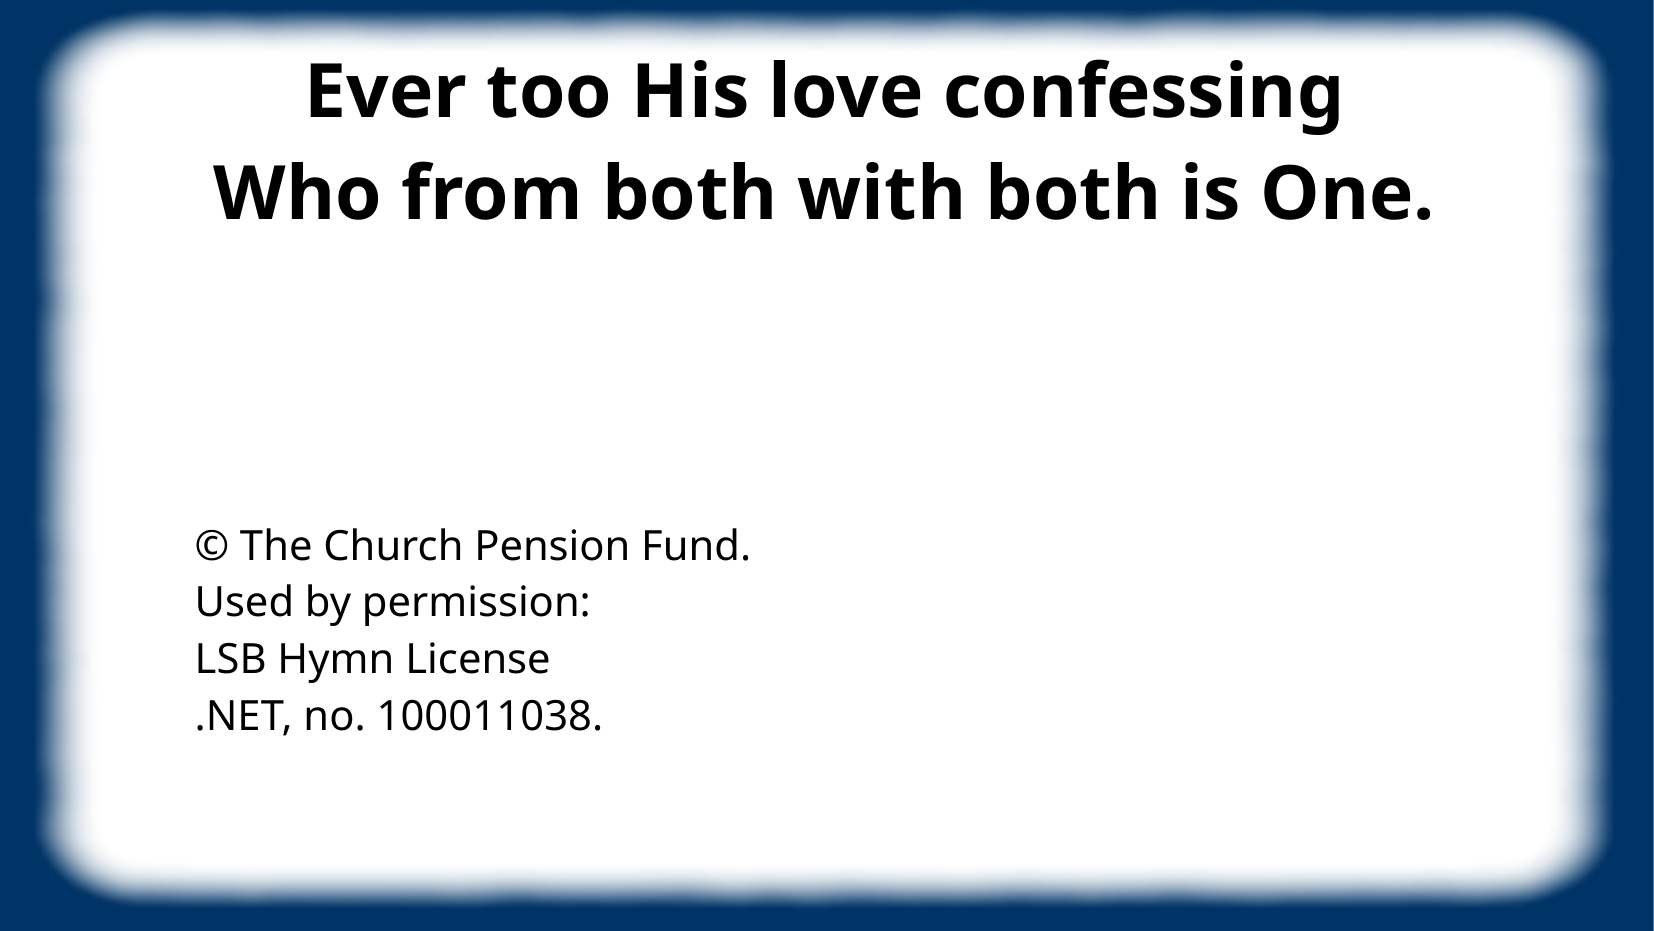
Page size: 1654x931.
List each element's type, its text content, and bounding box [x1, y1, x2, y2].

text_box Ever too His love confessing Who from both with both is One. © The Church Pension Fund. Used by permission: LSB Hymn License .NET, no. 100011038. [75, 30, 1576, 789]
picture [0, 0, 1654, 931]
